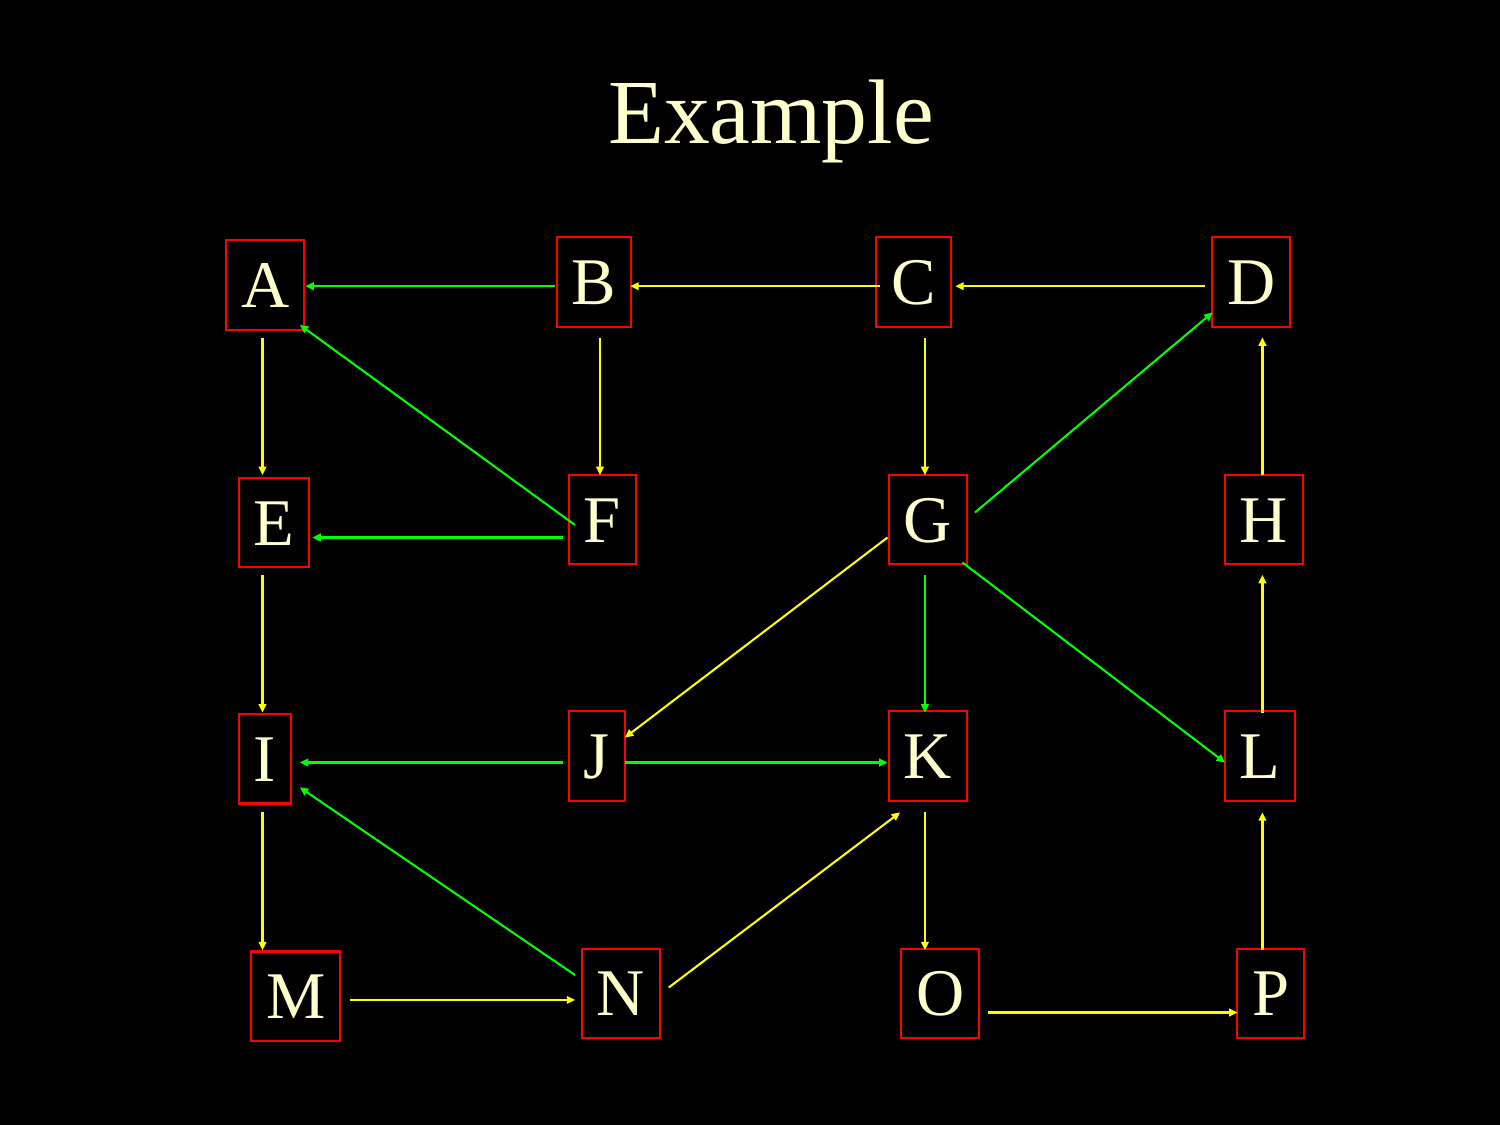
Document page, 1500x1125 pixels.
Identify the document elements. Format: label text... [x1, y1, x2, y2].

text_box P [1237, 948, 1305, 1039]
text_box I [238, 713, 291, 804]
text_box M [251, 951, 341, 1042]
title Example [42, 37, 1500, 188]
text_box J [569, 711, 625, 801]
text_box B [556, 237, 632, 327]
text_box E [238, 477, 310, 568]
text_box K [888, 711, 967, 801]
text_box H [1224, 474, 1303, 565]
text_box N [581, 948, 660, 1039]
text_box C [876, 237, 951, 327]
text_box G [888, 474, 967, 565]
text_box D [1212, 237, 1291, 327]
text_box O [901, 948, 980, 1039]
text_box F [569, 474, 636, 565]
text_box L [1224, 711, 1296, 801]
text_box A [226, 240, 305, 330]
